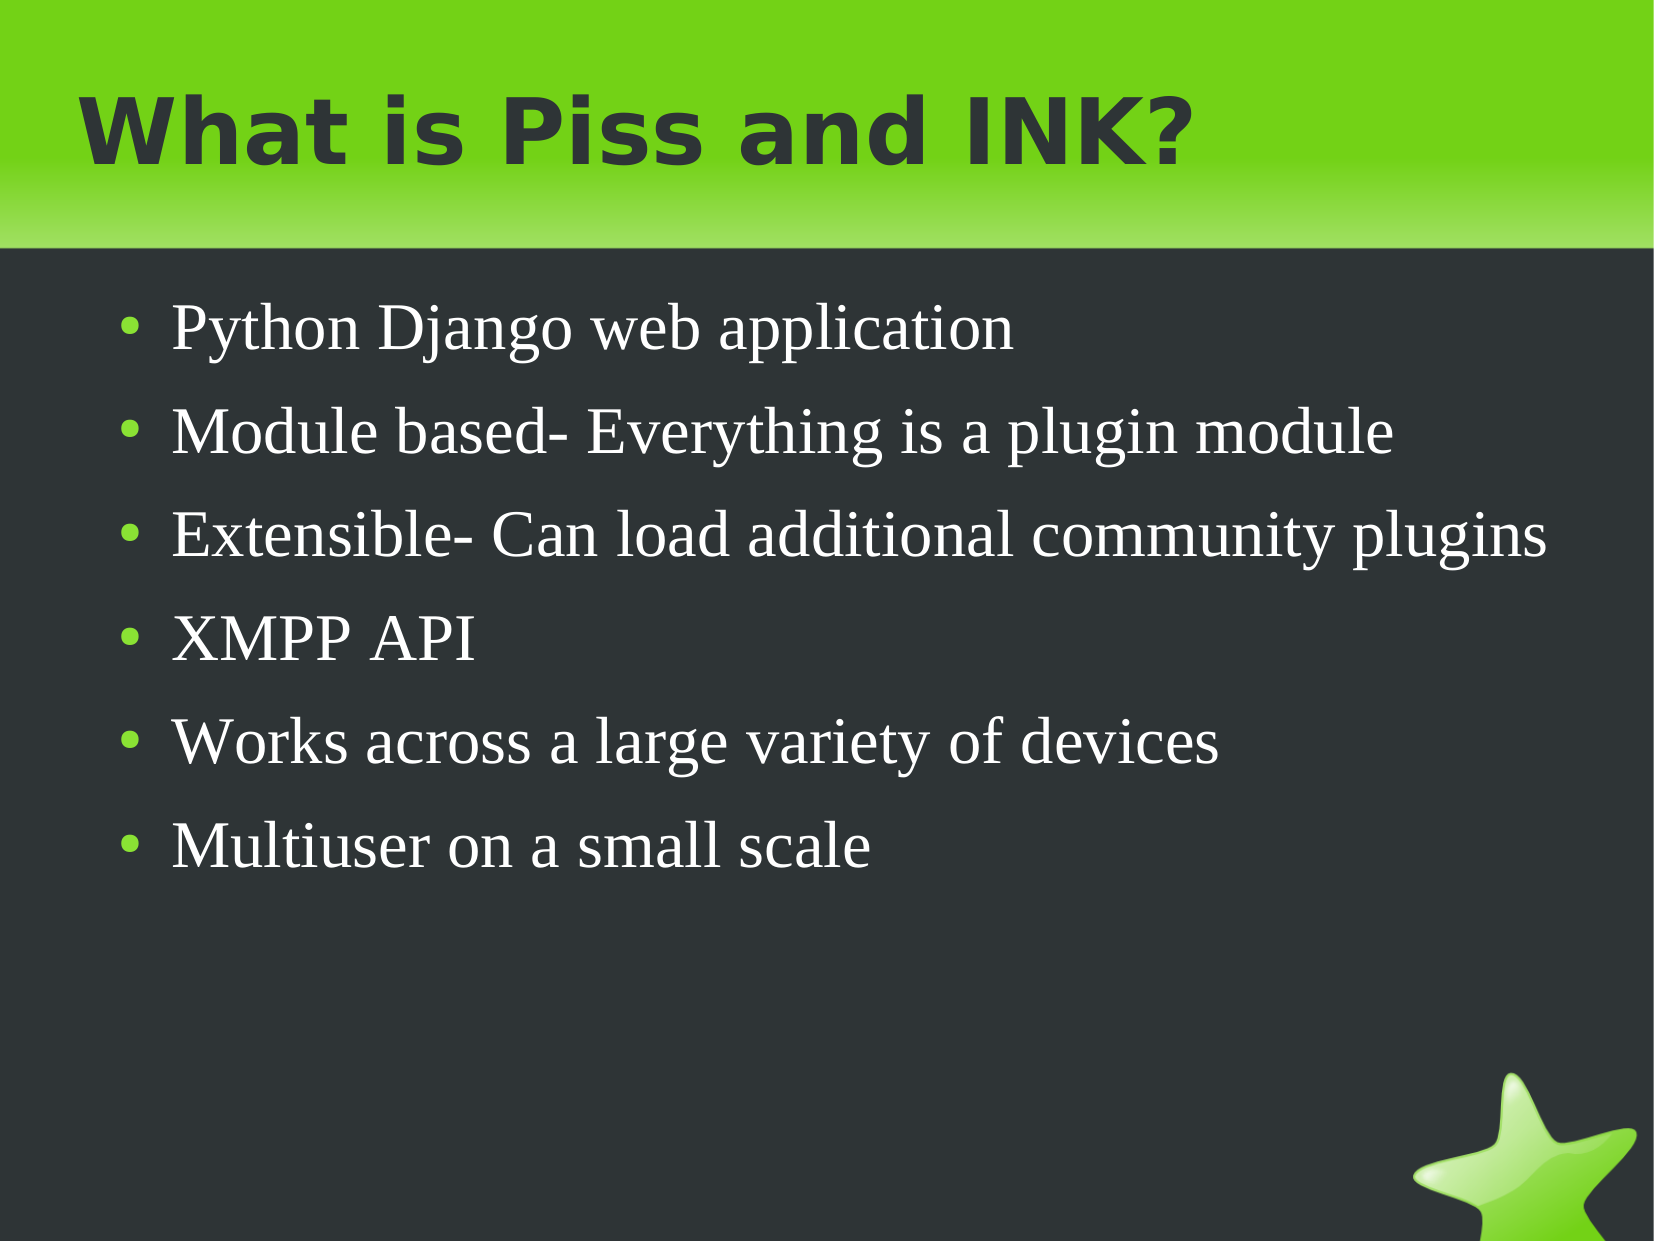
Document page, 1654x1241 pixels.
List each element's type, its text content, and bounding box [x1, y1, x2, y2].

picture [0, 0, 1654, 1241]
list Python Django web application Module based- Everything is a plugin module Extensible- Can load additional community plugins XMPP API Works across a large variety of devices Multiuser on a small scale [82, 290, 1571, 1109]
title What is Piss and INK? [76, 29, 1565, 237]
